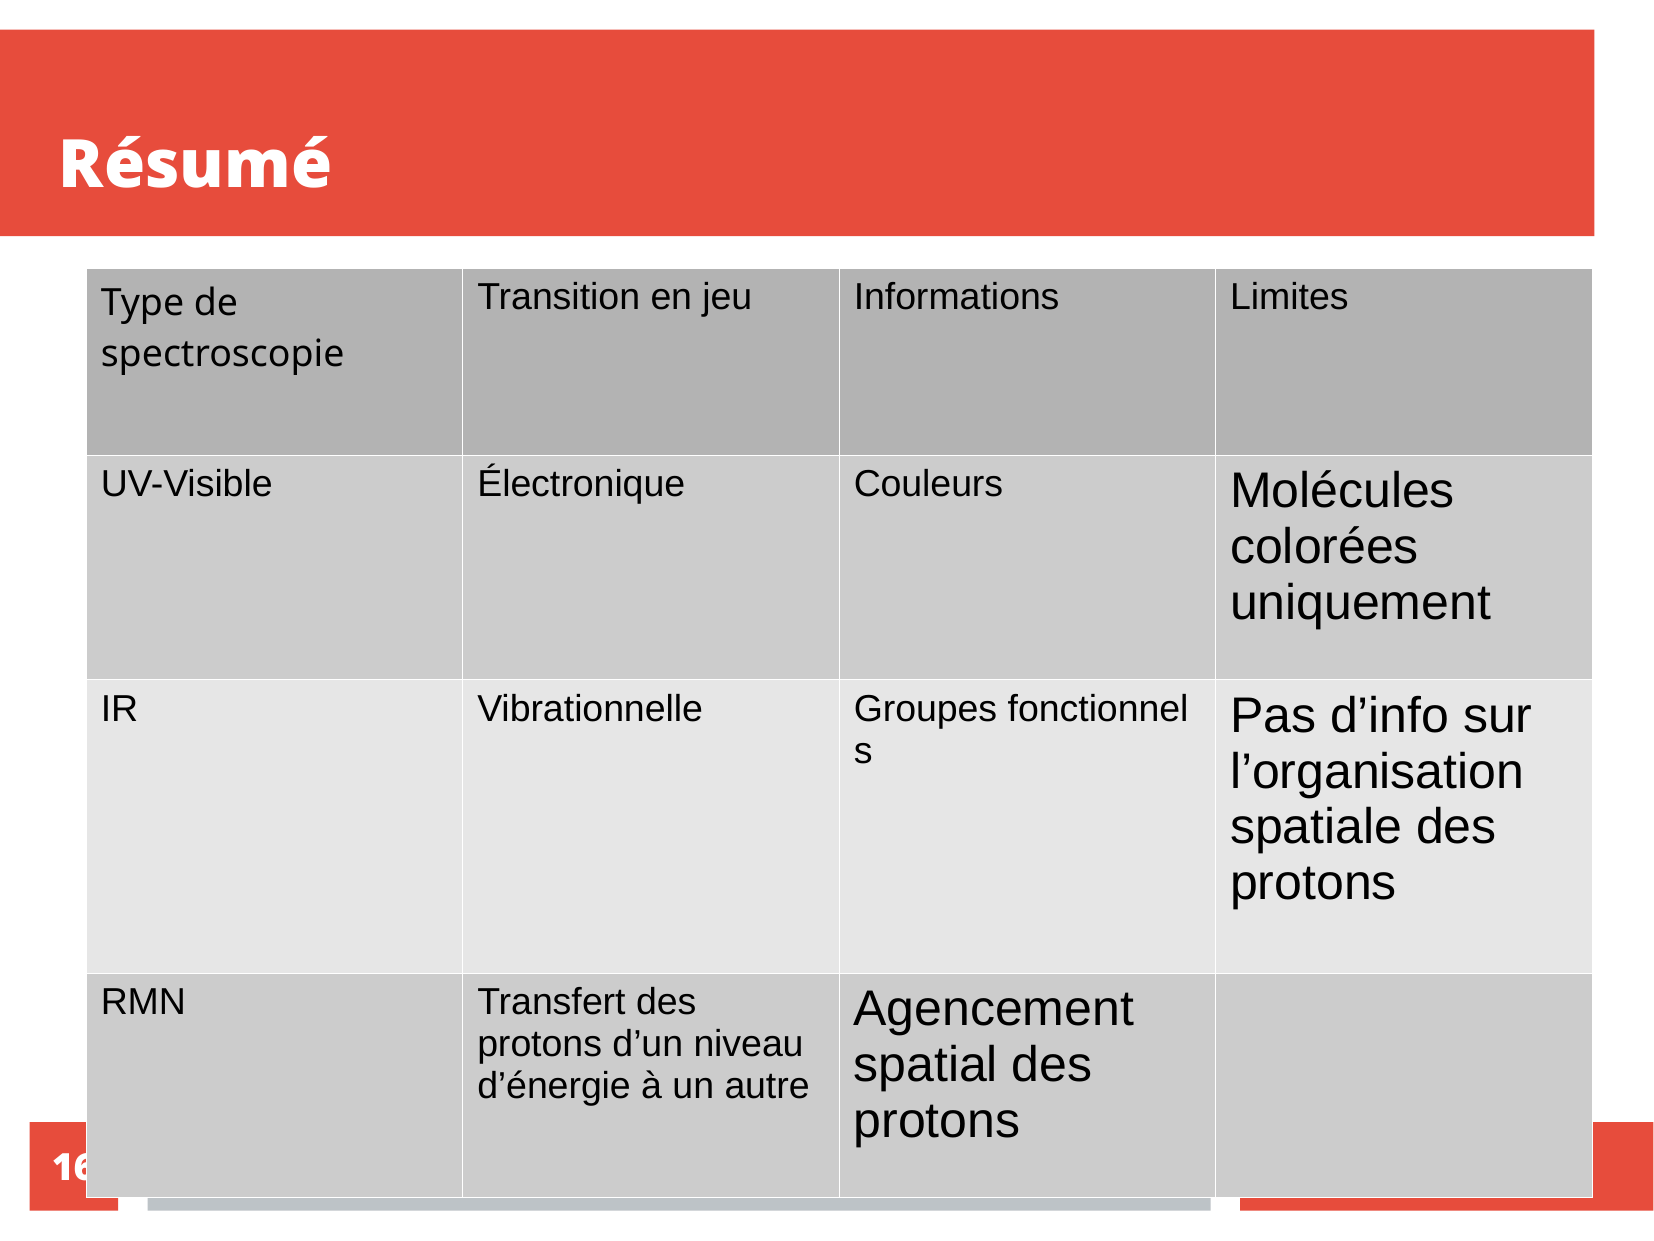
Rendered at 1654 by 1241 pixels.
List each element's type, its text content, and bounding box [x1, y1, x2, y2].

table_cell Transfert des protons d’un niveau d’énergie à un autre [463, 974, 839, 1197]
table_cell [1216, 974, 1592, 1197]
table_header Transition en jeu [463, 269, 839, 455]
table_header Informations [840, 269, 1215, 455]
table_cell Agencement spatial des protons [840, 974, 1215, 1197]
table_cell Couleurs [840, 456, 1215, 679]
table_cell Électronique [463, 456, 839, 679]
table_cell Groupes fonctionnels [840, 680, 1215, 973]
table_cell Molécules colorées uniquement [1216, 456, 1592, 679]
table_header Limites [1216, 269, 1592, 455]
table_cell IR [87, 680, 462, 973]
table_cell UV-Visible [87, 456, 462, 679]
table_header Type de spectroscopie [87, 269, 462, 455]
table_cell Vibrationnelle [463, 680, 839, 973]
table_cell Pas d’info sur l’organisation spatiale des protons [1216, 680, 1592, 973]
title Résumé [59, 59, 1595, 207]
table_cell RMN [87, 974, 462, 1197]
